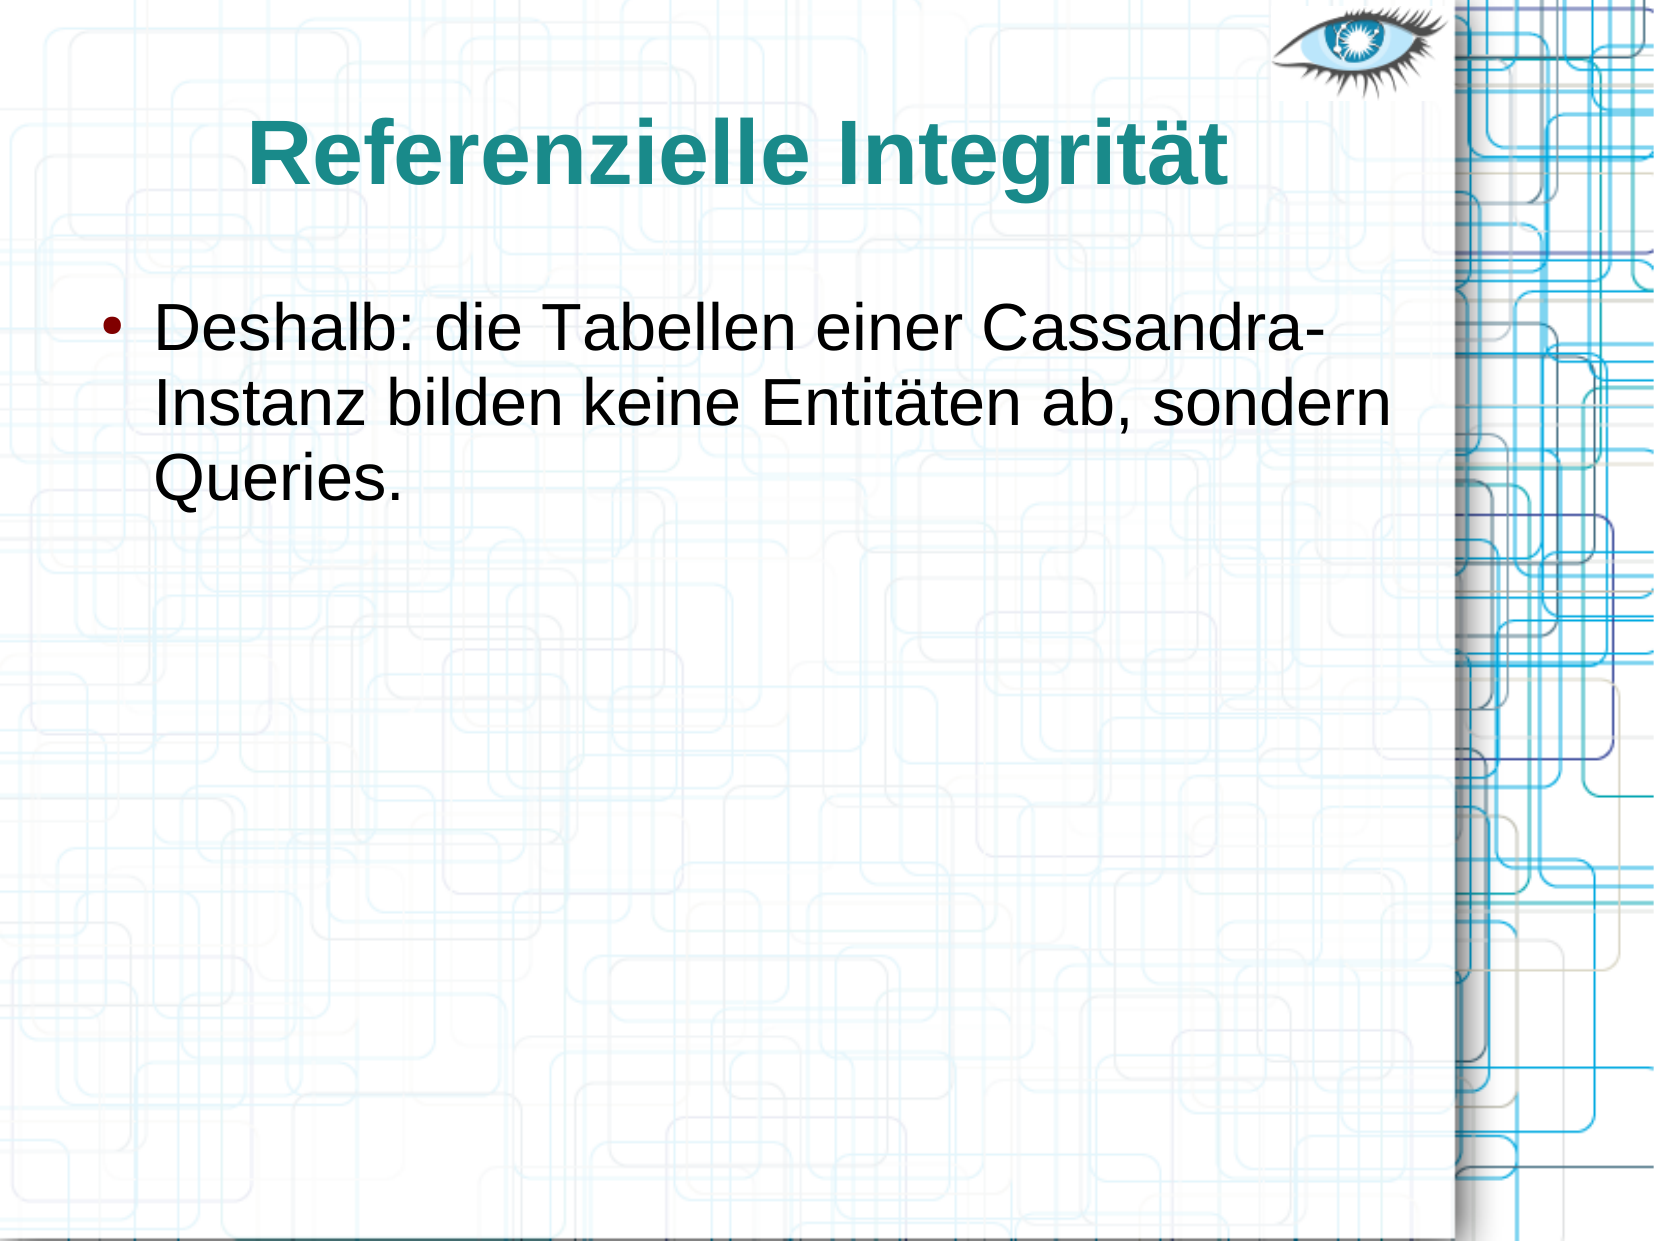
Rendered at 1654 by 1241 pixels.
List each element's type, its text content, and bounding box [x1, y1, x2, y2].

title Referenzielle Integrität [59, 49, 1418, 257]
picture [0, 0, 1654, 1241]
list Deshalb: die Tabellen einer Cassandra-Instanz bilden keine Entitäten ab, sondern Queries. [82, 290, 1418, 1109]
